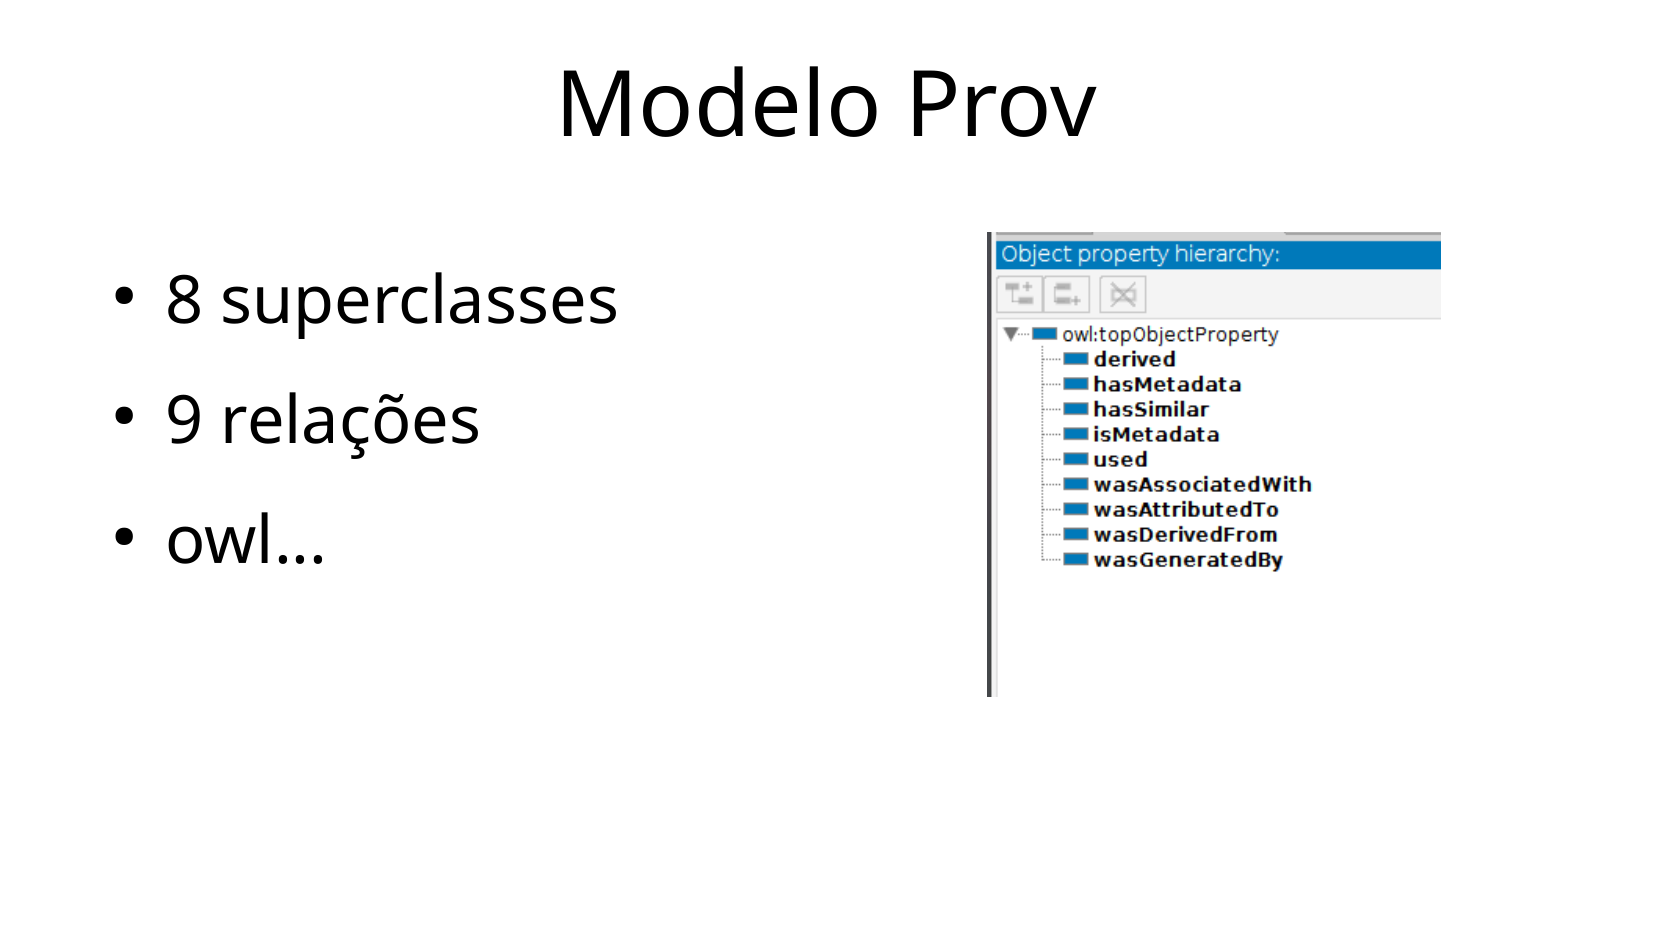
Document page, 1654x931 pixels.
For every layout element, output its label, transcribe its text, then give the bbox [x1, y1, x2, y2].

list 8 superclasses 9 relações owl... [94, 251, 821, 792]
title Modelo Prov [82, 23, 1571, 179]
picture [987, 232, 1441, 697]
